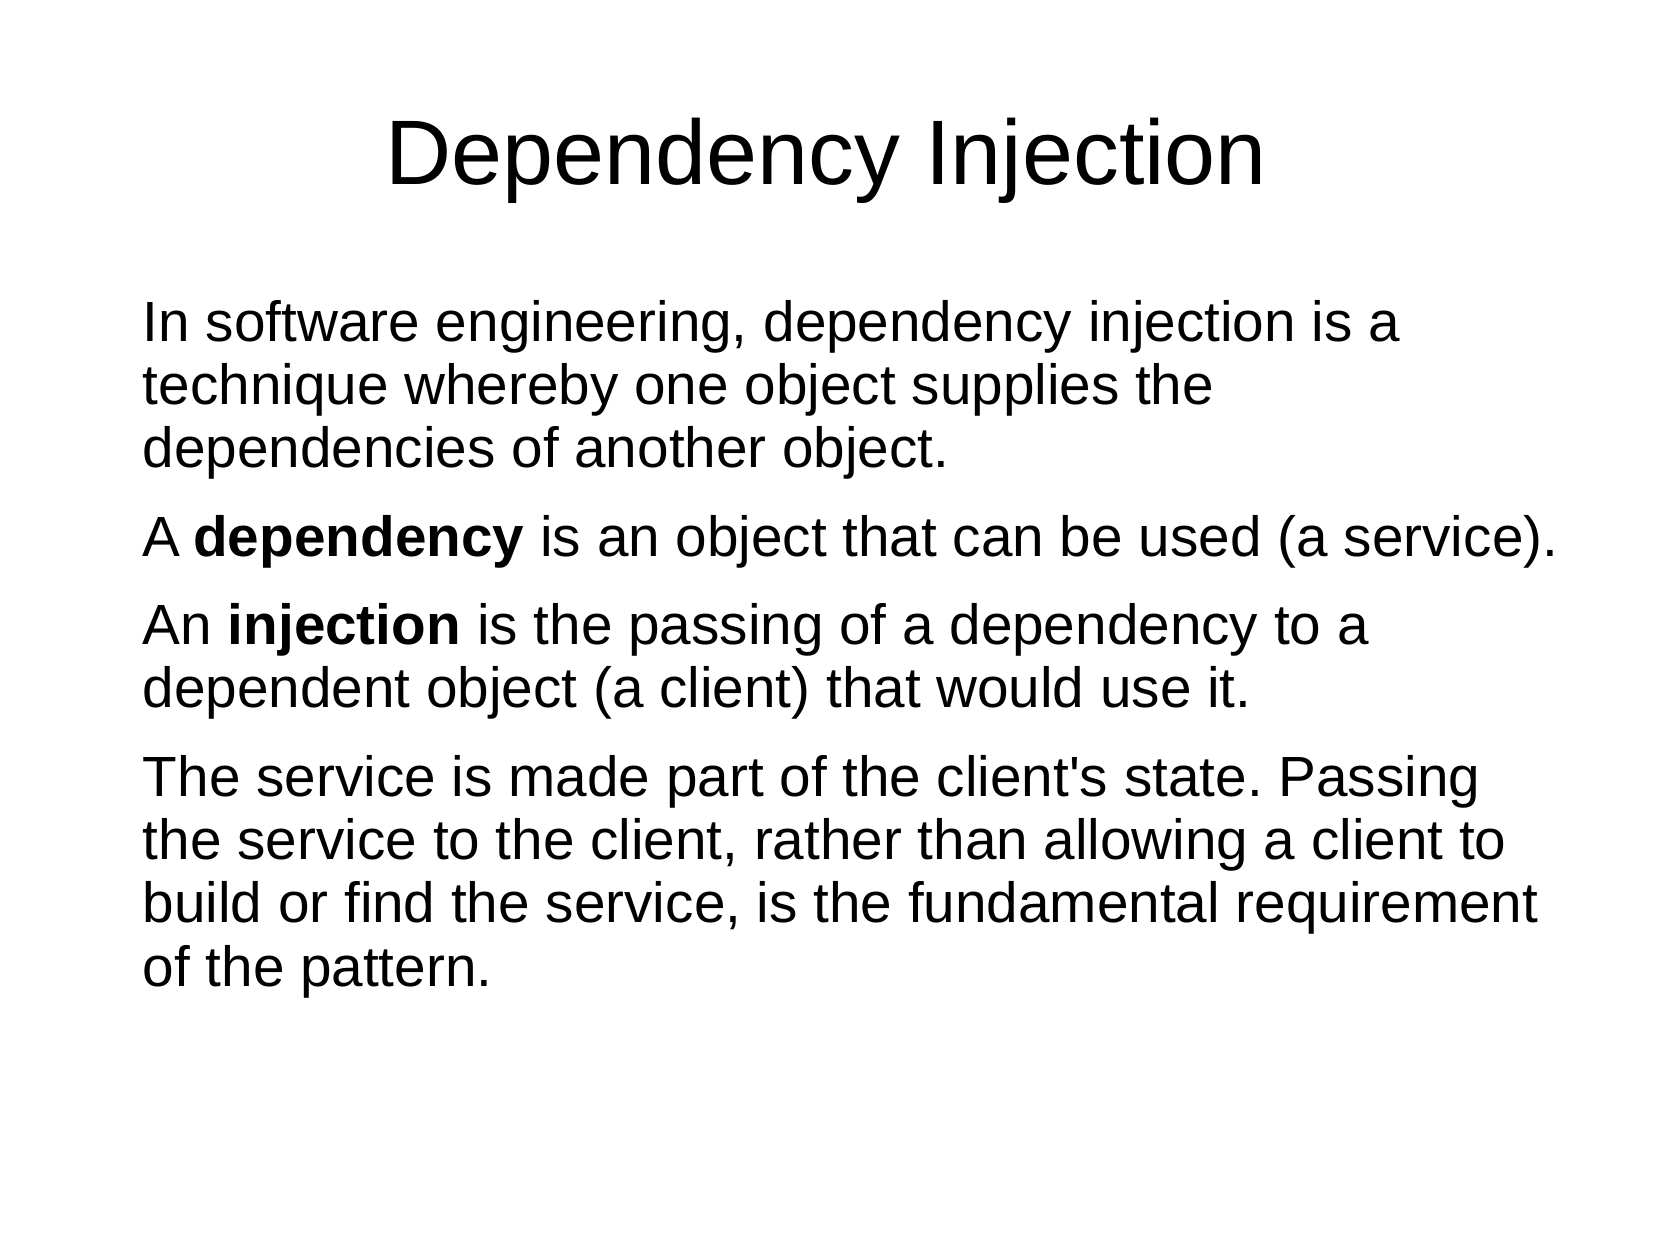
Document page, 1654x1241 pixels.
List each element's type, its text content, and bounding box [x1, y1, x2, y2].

list In software engineering, dependency injection is a technique whereby one object supplies the dependencies of another object. A dependency is an object that can be used (a service). An injection is the passing of a dependency to a dependent object (a client) that would use it. The service is made part of the client's state. Passing the service to the client, rather than allowing a client to build or find the service, is the fundamental requirement of the pattern. [82, 290, 1571, 1010]
title Dependency Injection [82, 49, 1571, 257]
